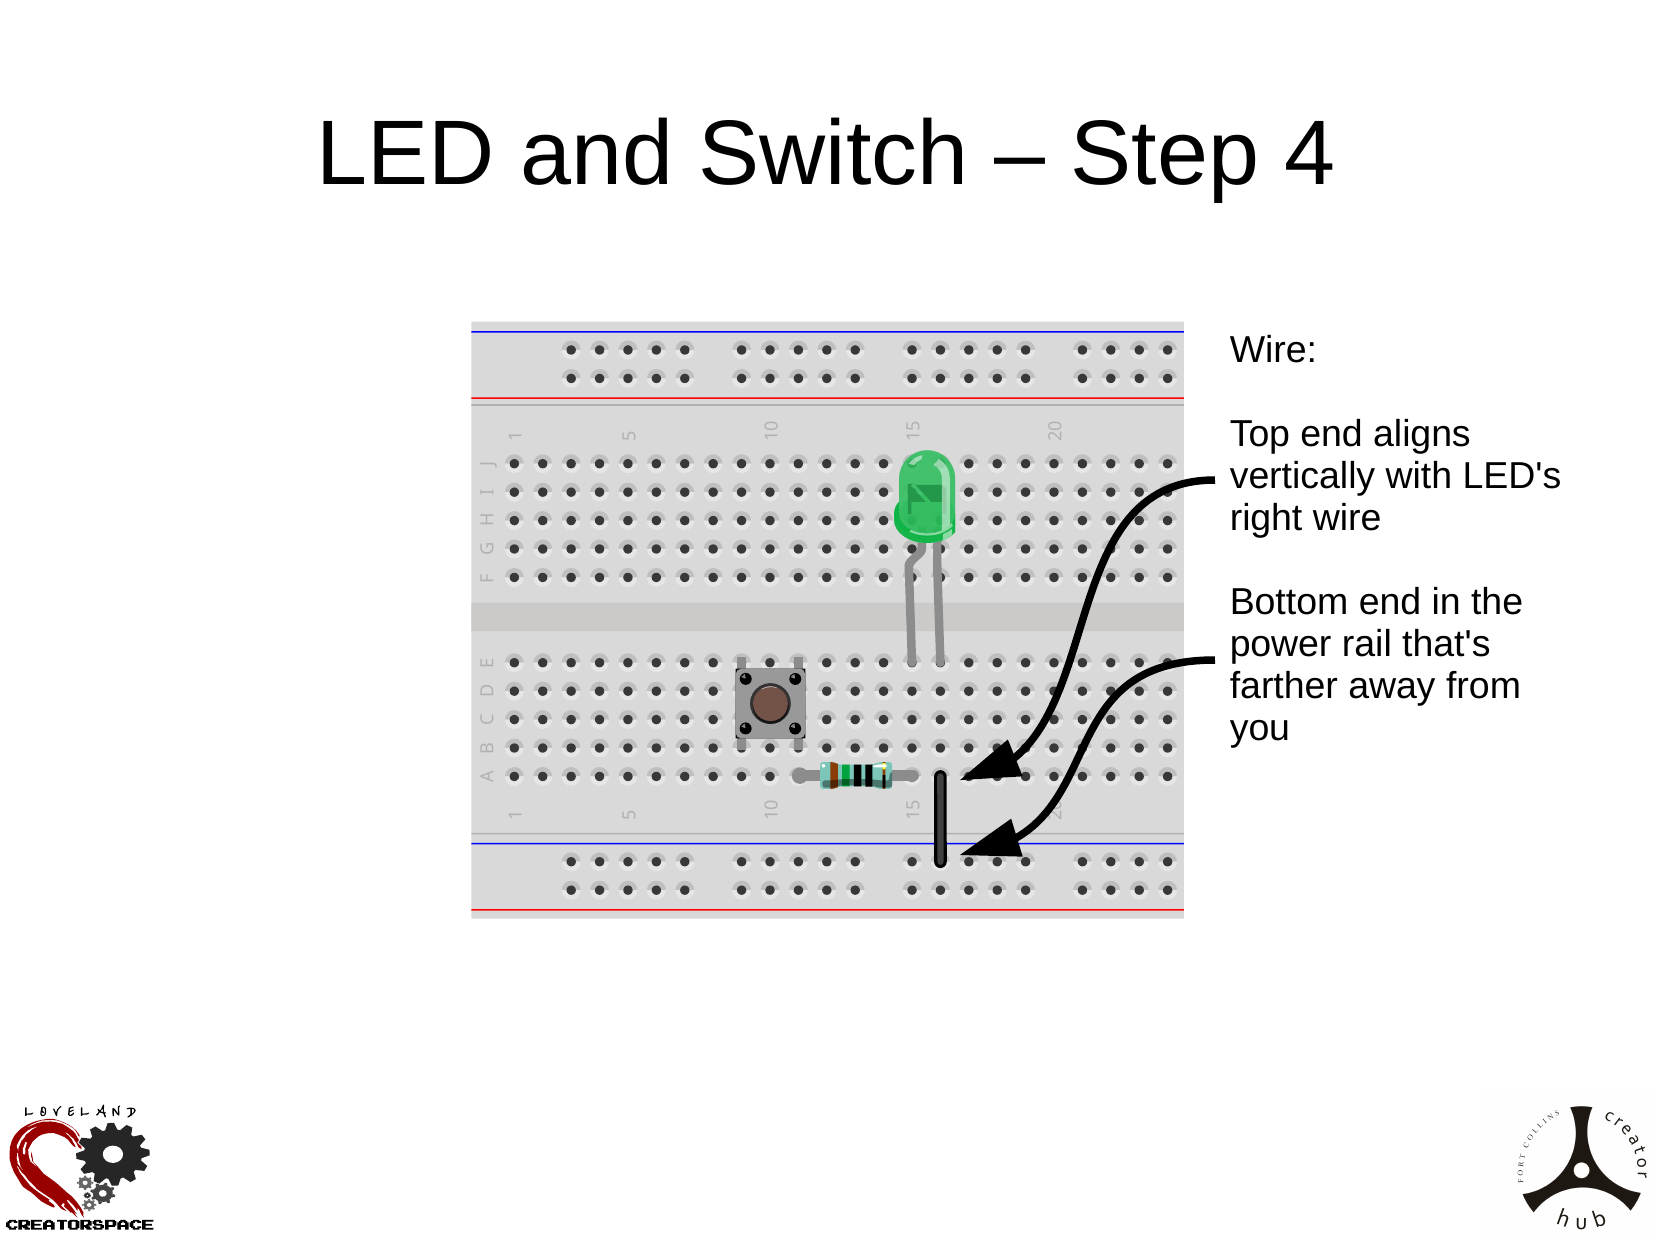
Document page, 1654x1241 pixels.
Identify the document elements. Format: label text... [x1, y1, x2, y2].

title LED and Switch – Step 4 [82, 49, 1571, 257]
picture [469, 320, 1184, 921]
text_box Wire: Top end aligns vertically with LED's right wire Bottom end in the power rail that's farther away from you [1215, 321, 1592, 756]
picture [1485, 1090, 1654, 1241]
